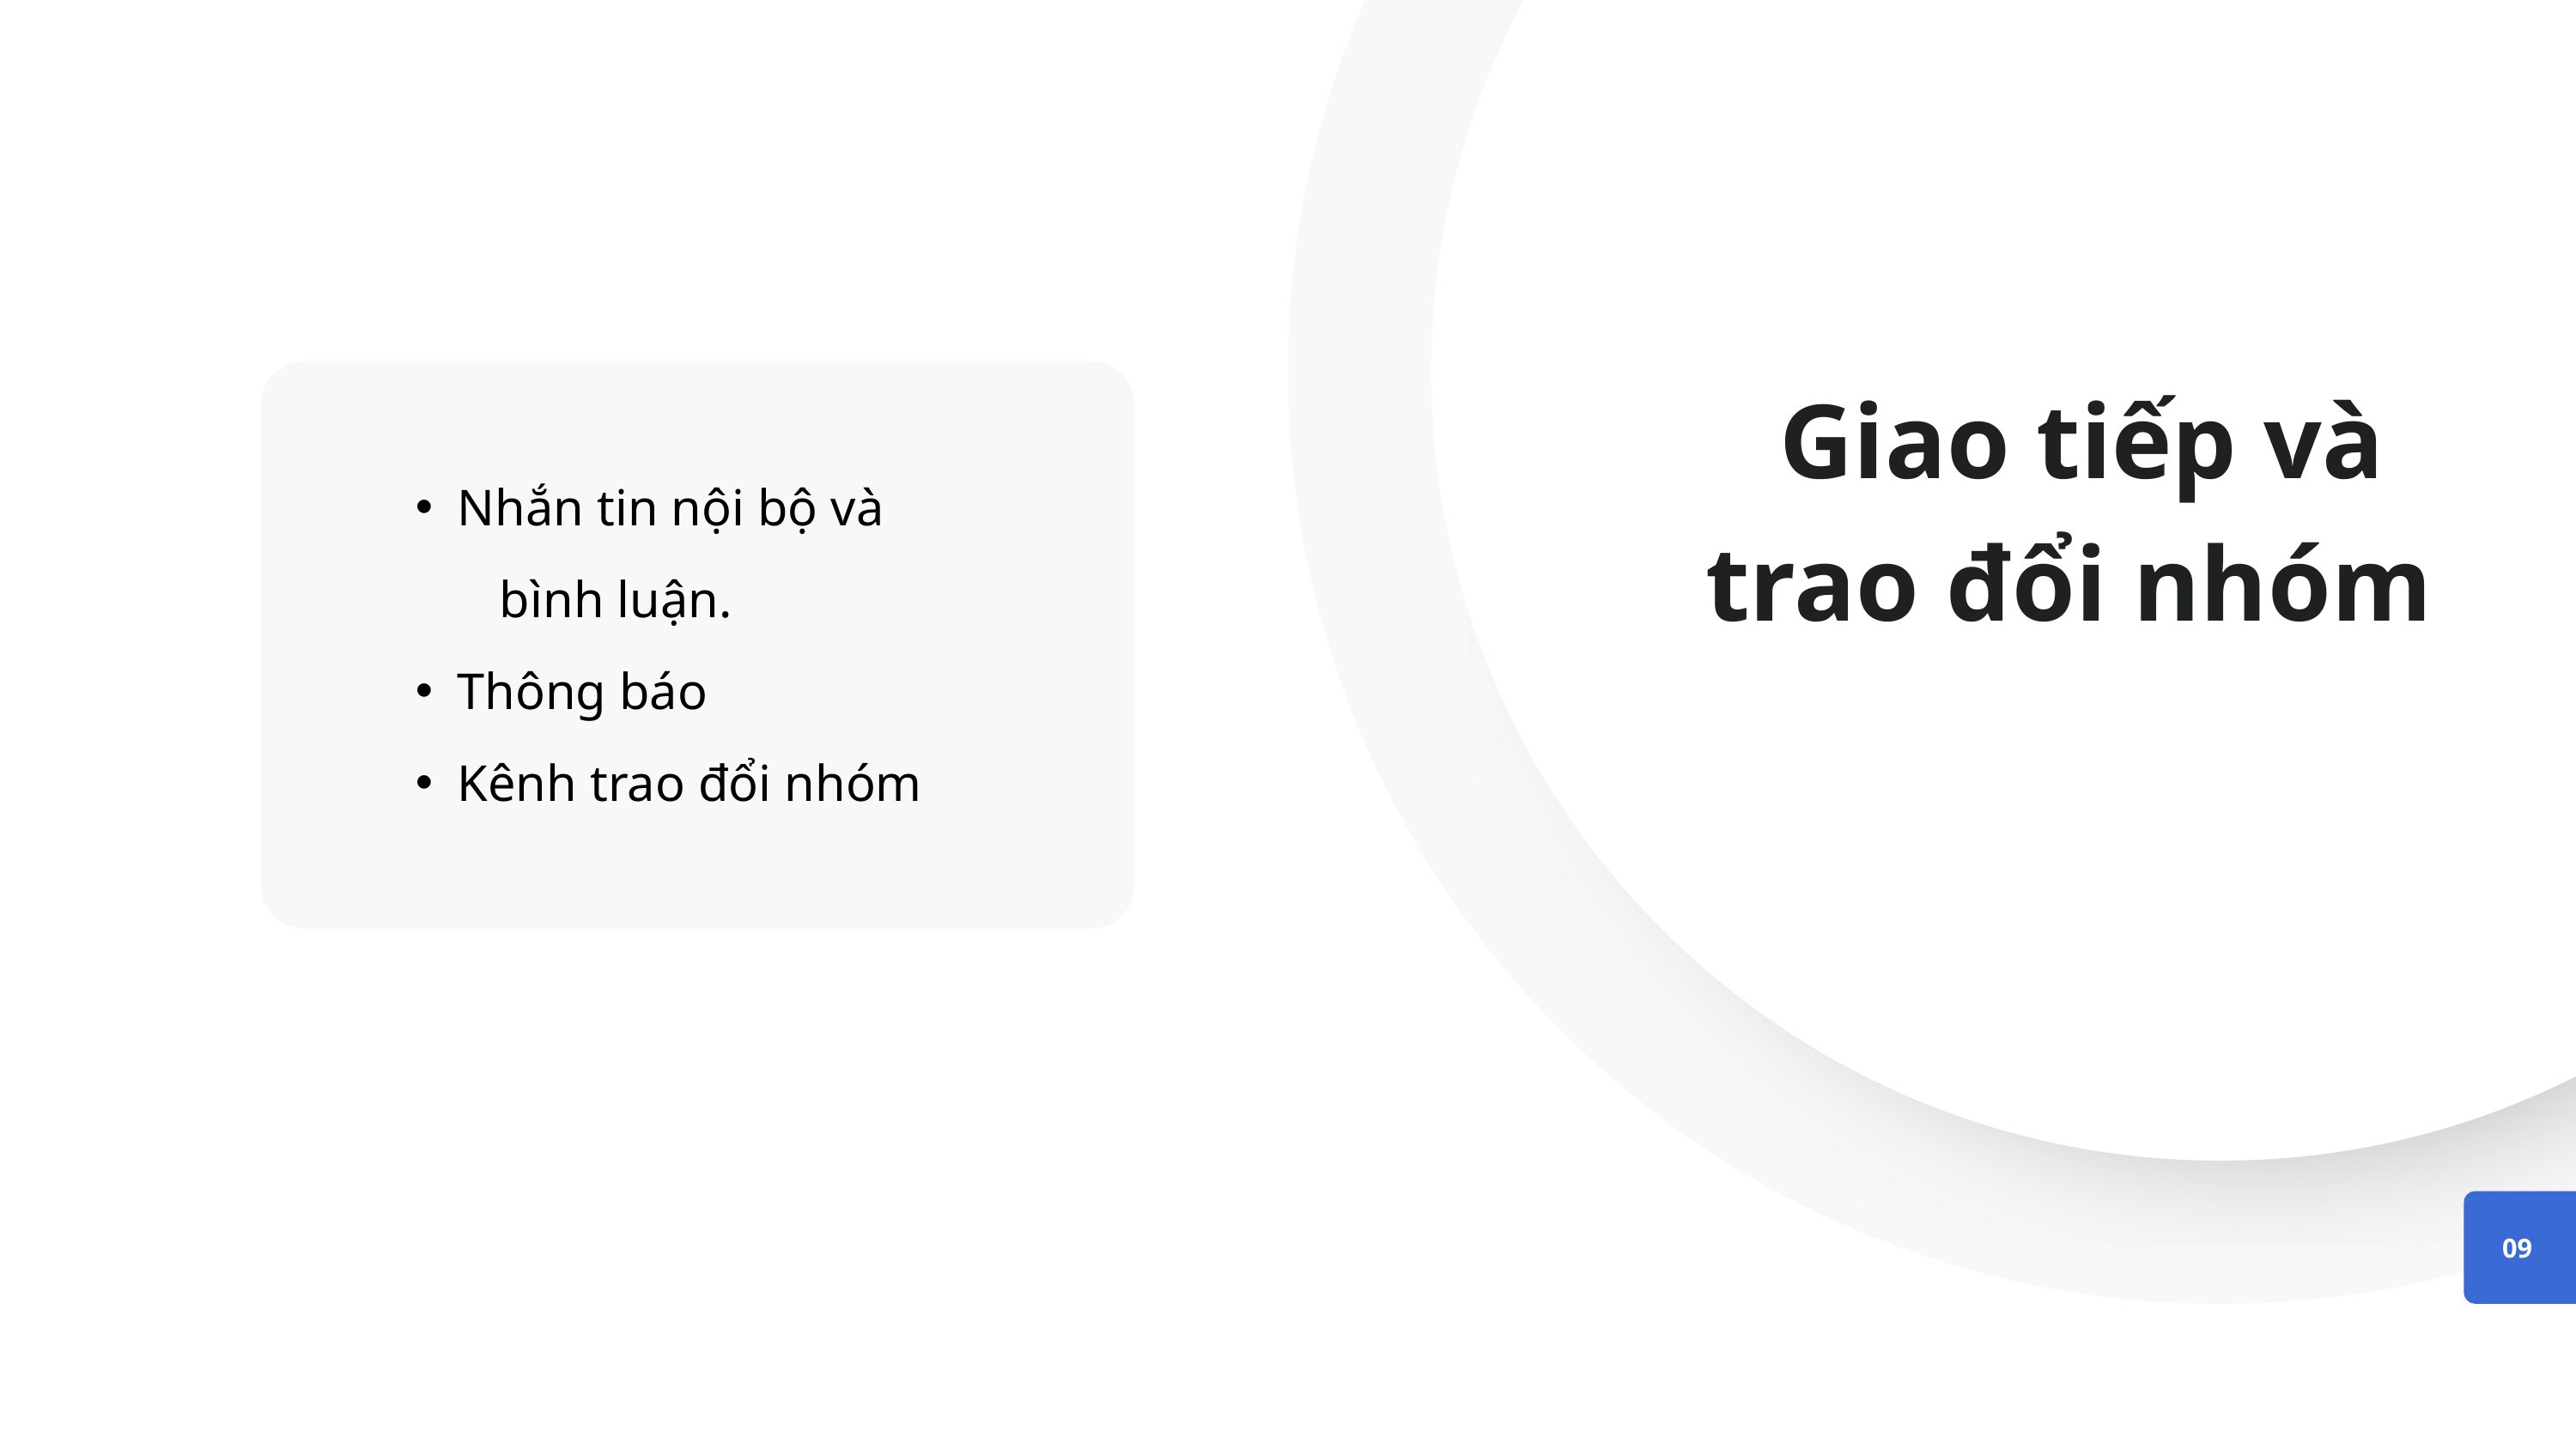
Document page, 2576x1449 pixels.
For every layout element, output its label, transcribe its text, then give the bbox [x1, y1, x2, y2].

text_box Giao tiếp và trao đổi nhóm [1700, 355, 2464, 636]
text_box 09 [2489, 1226, 2553, 1264]
text_box Nhắn tin nội bộ và bình luận. Thông báo Kênh trao đổi nhóm [331, 444, 978, 805]
text_box [260, 335, 1135, 929]
text_box [1288, 0, 2576, 1304]
